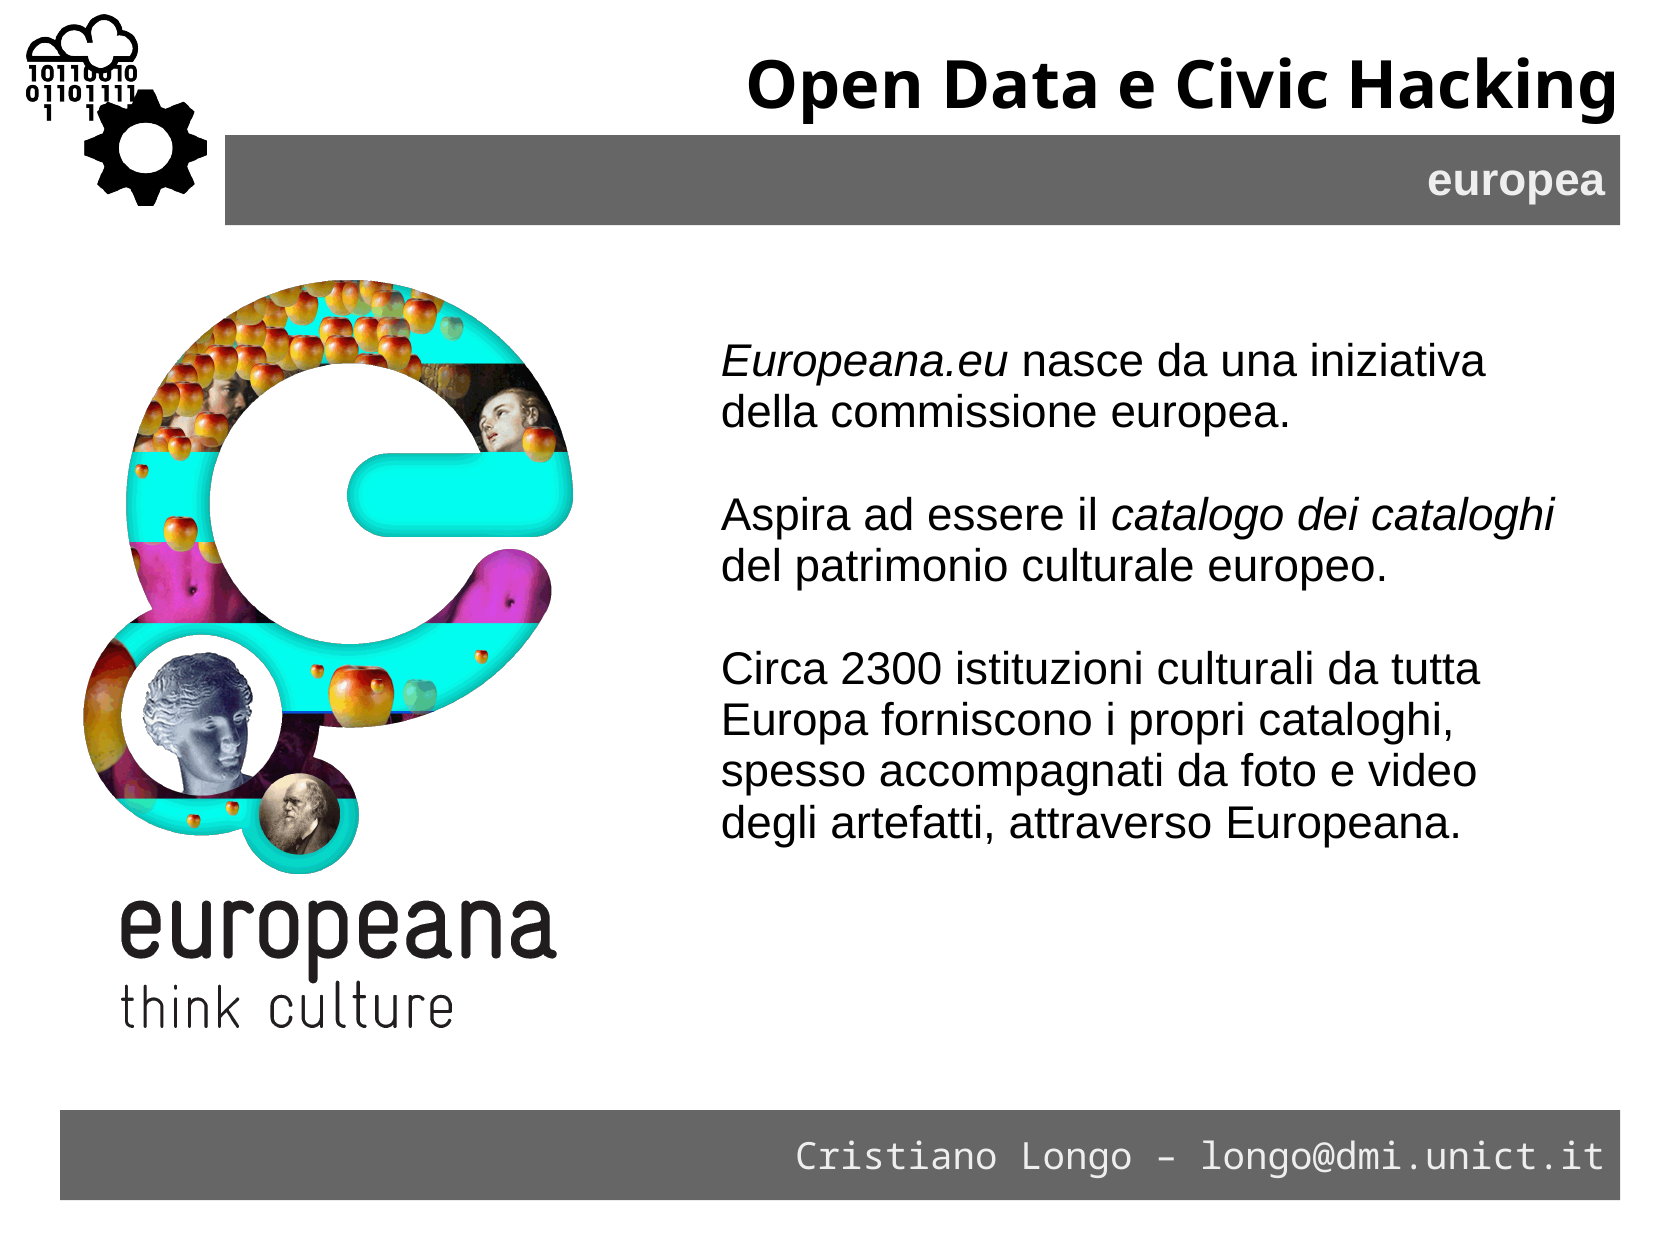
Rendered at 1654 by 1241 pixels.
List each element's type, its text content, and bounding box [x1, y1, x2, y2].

text_box Cristiano Longo – longo@dmi.unict.it [60, 1110, 1621, 1201]
picture [46, 254, 612, 1065]
picture [26, 14, 207, 206]
text_box europea [225, 135, 1621, 226]
text_box Open Data e Civic Hacking [285, 30, 1636, 129]
text_box Europeana.eu nasce da una iniziativa della commissione europea. Aspira ad essere il catalogo dei cataloghi del patrimonio culturale europeo. Circa 2300 istituzioni culturali da tutta Europa forniscono i propri cataloghi, spesso accompagnati da foto e video degli artefatti, attraverso Europeana. [706, 327, 1575, 856]
